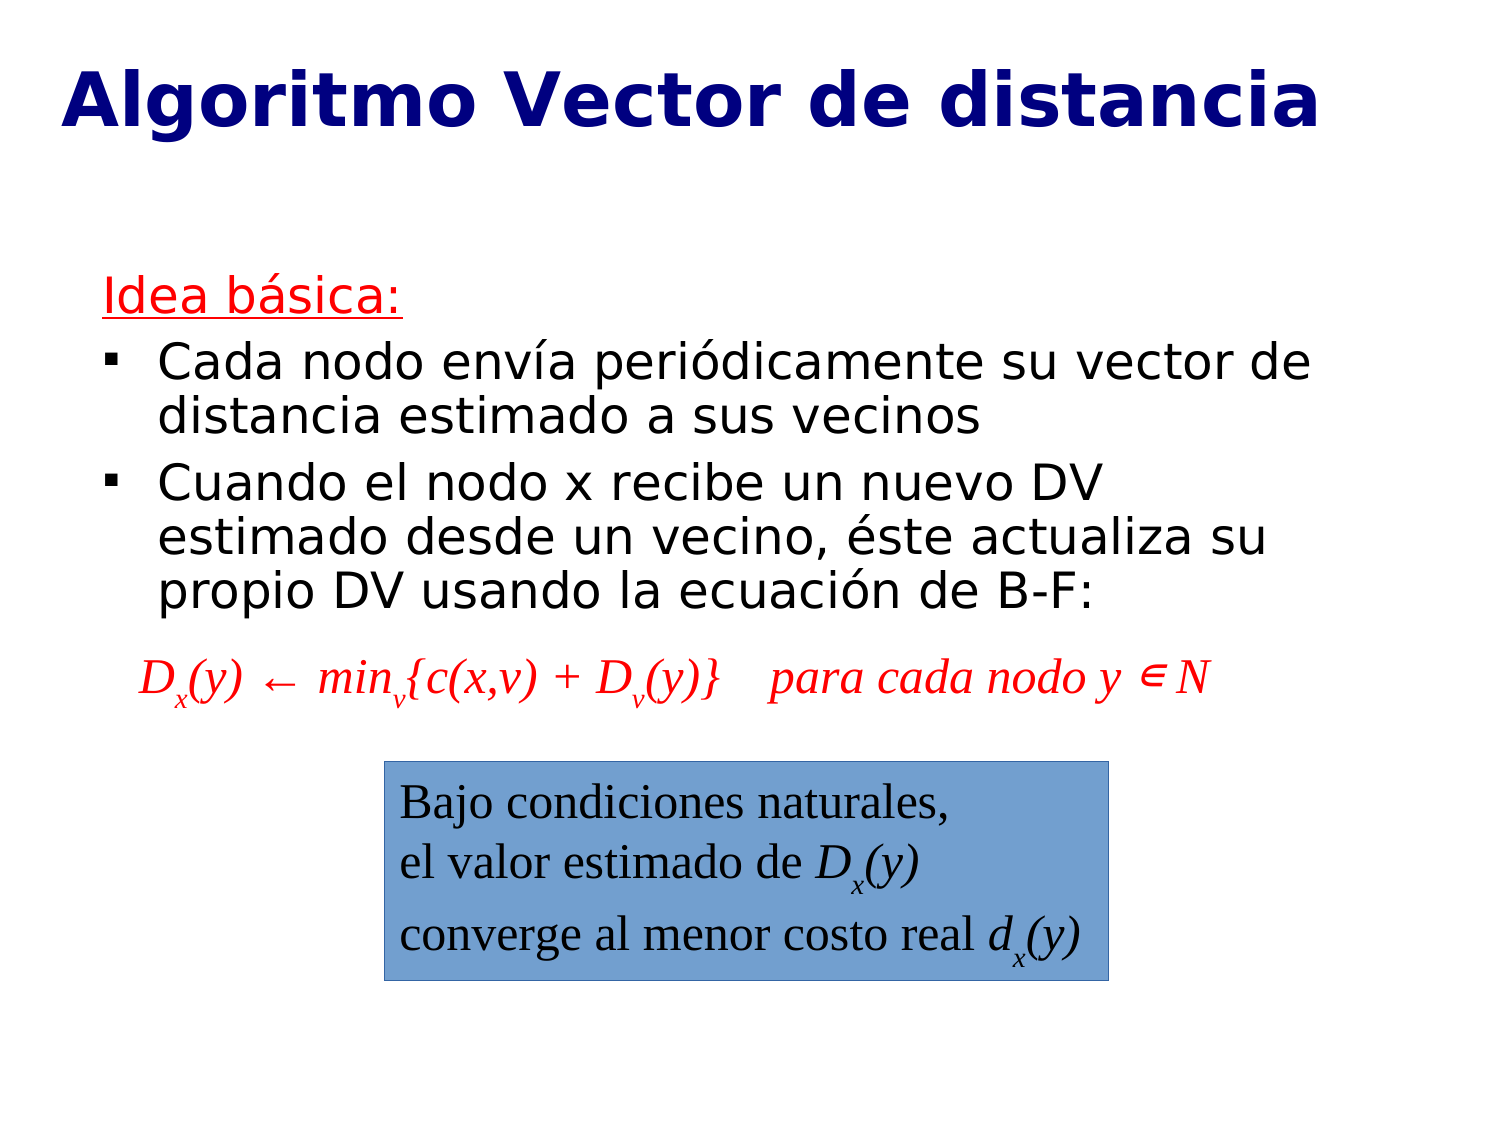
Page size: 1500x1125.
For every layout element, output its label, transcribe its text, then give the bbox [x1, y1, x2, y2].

title Algoritmo Vector de distancia [46, 1, 1500, 204]
list Idea básica: Cada nodo envía periódicamente su vector de distancia estimado a sus vecinos Cuando el nodo x recibe un nuevo DV estimado desde un vecino, éste actualiza su propio DV usando la ecuación de B-F: [87, 262, 1363, 1026]
text_box Dx(y) ← minv{c(x,v) + Dv(y)} para cada nodo y ∊ N [124, 635, 1225, 722]
text_box Bajo condiciones naturales, el valor estimado de Dx(y) converge al menor costo real dx(y) [384, 761, 1109, 981]
